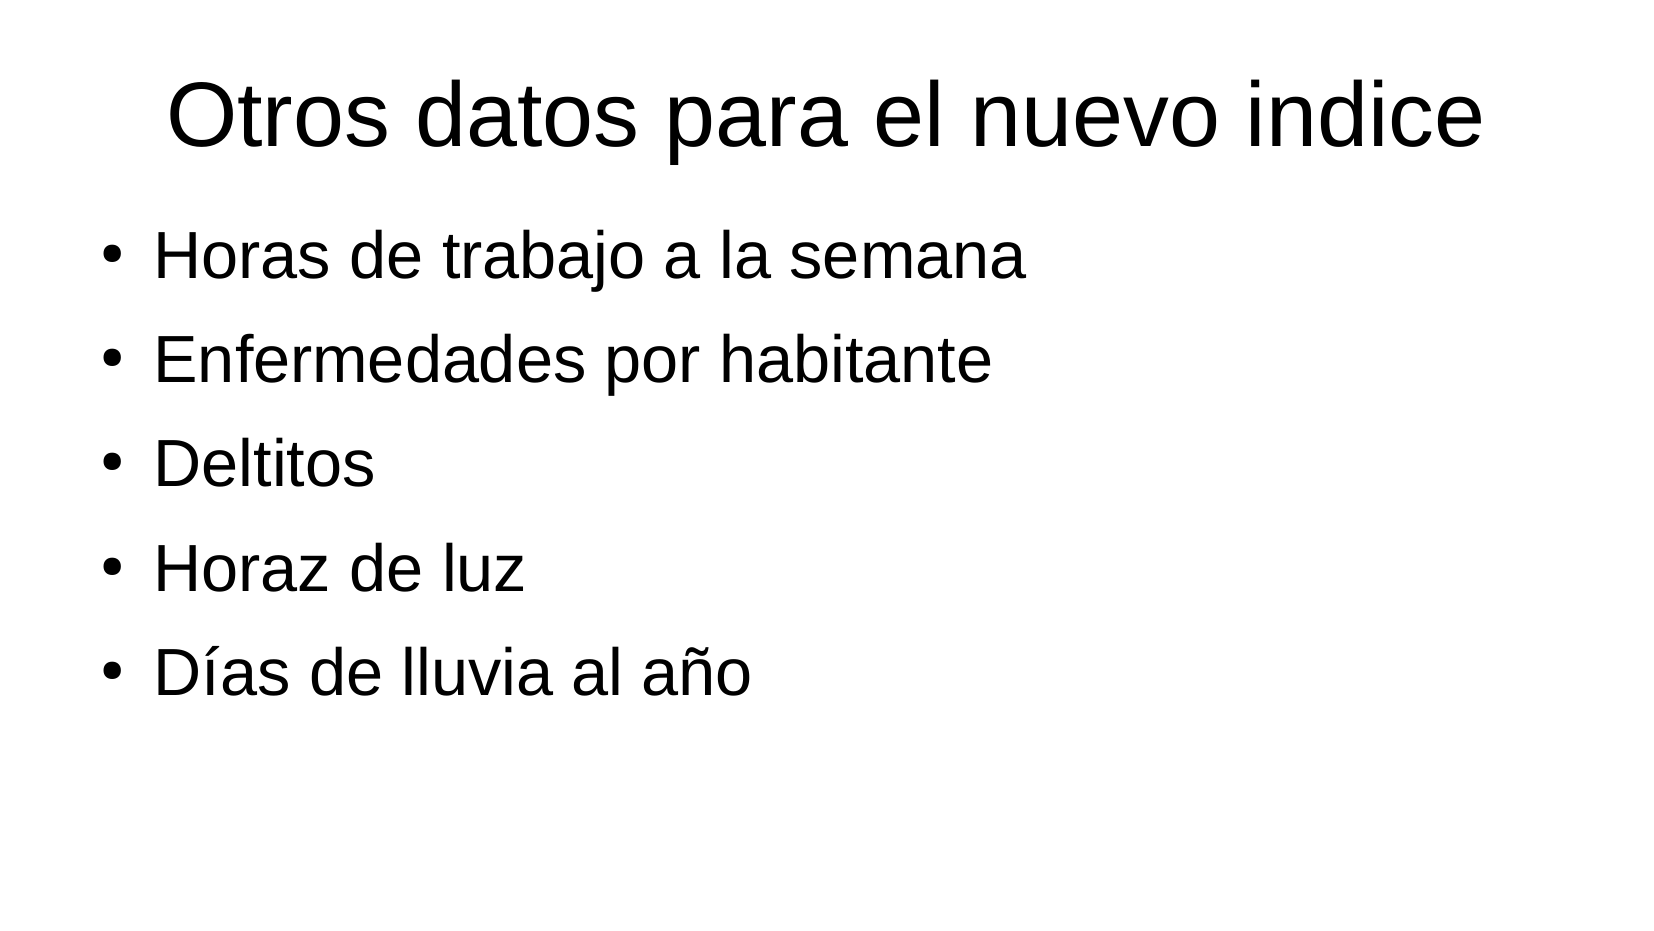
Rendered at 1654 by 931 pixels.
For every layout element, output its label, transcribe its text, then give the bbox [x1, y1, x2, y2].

title Otros datos para el nuevo indice [82, 37, 1571, 193]
list Horas de trabajo a la semana Enfermedades por habitante Deltitos Horaz de luz Días de lluvia al año [82, 217, 1571, 758]
